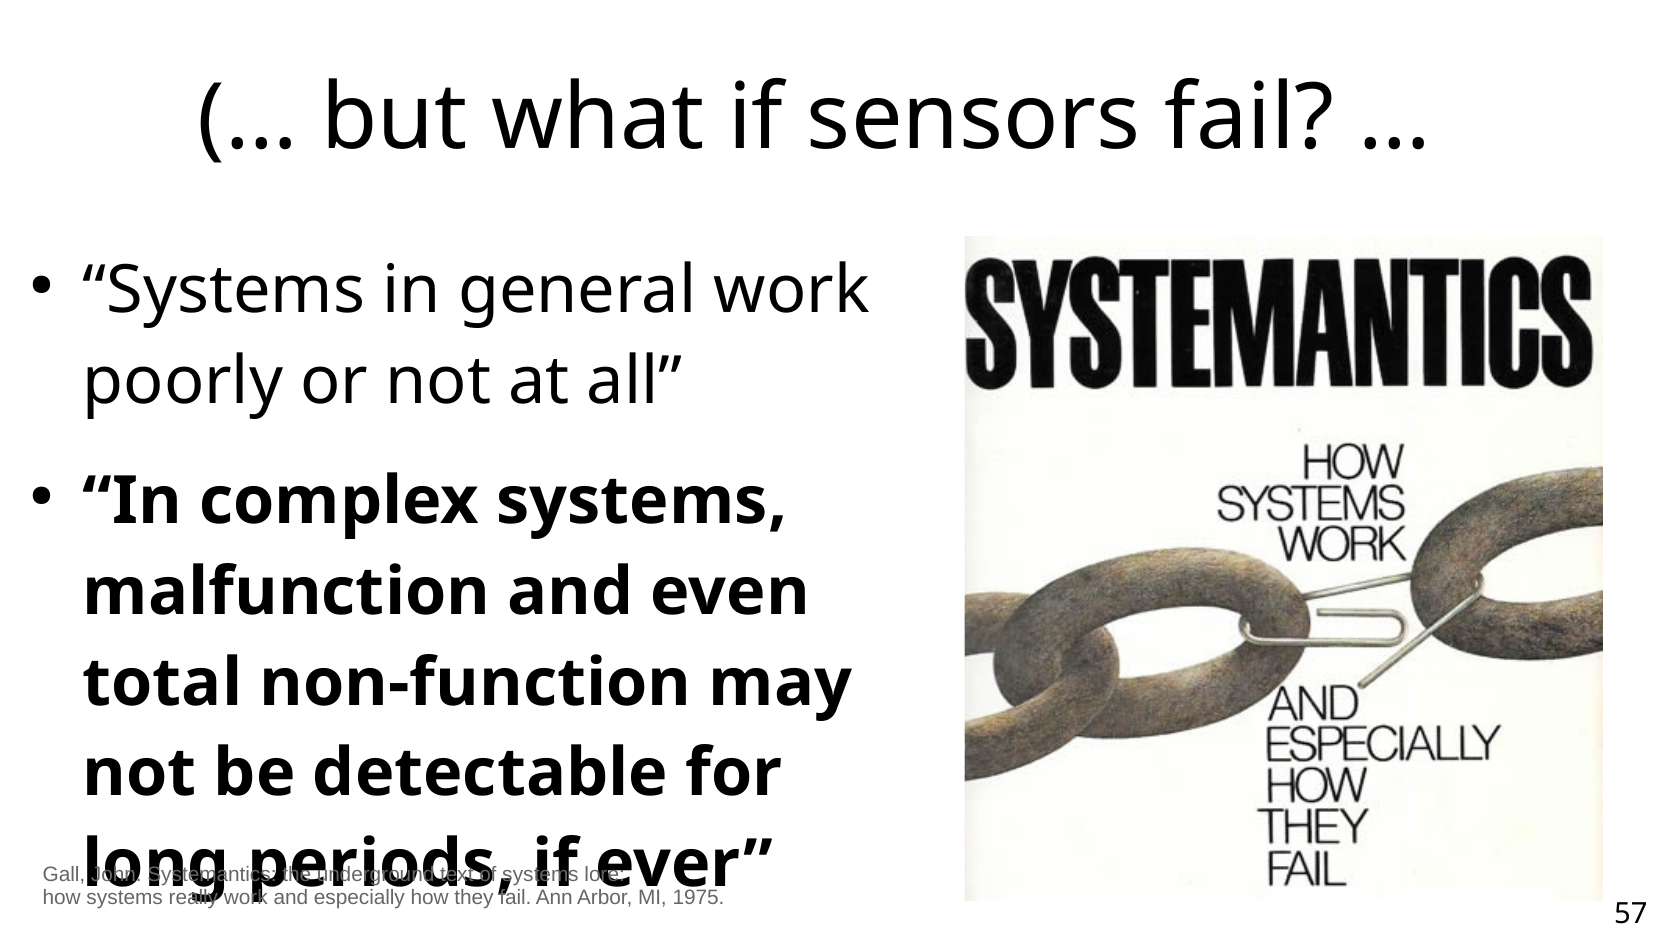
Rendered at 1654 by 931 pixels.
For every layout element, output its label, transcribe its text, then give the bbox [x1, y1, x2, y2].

list “Systems in general work poorly or not at all” “In complex systems, malfunction and even total non-function may not be detectable for long periods, if ever” [11, 241, 898, 907]
picture [964, 236, 1603, 901]
text_box Gall, John. Systemantics: the underground text of systems lore: how systems really work and especially how they fail. Ann Arbor, MI, 1975. [27, 855, 756, 917]
title (… but what if sensors fail? … [82, 1, 1571, 226]
